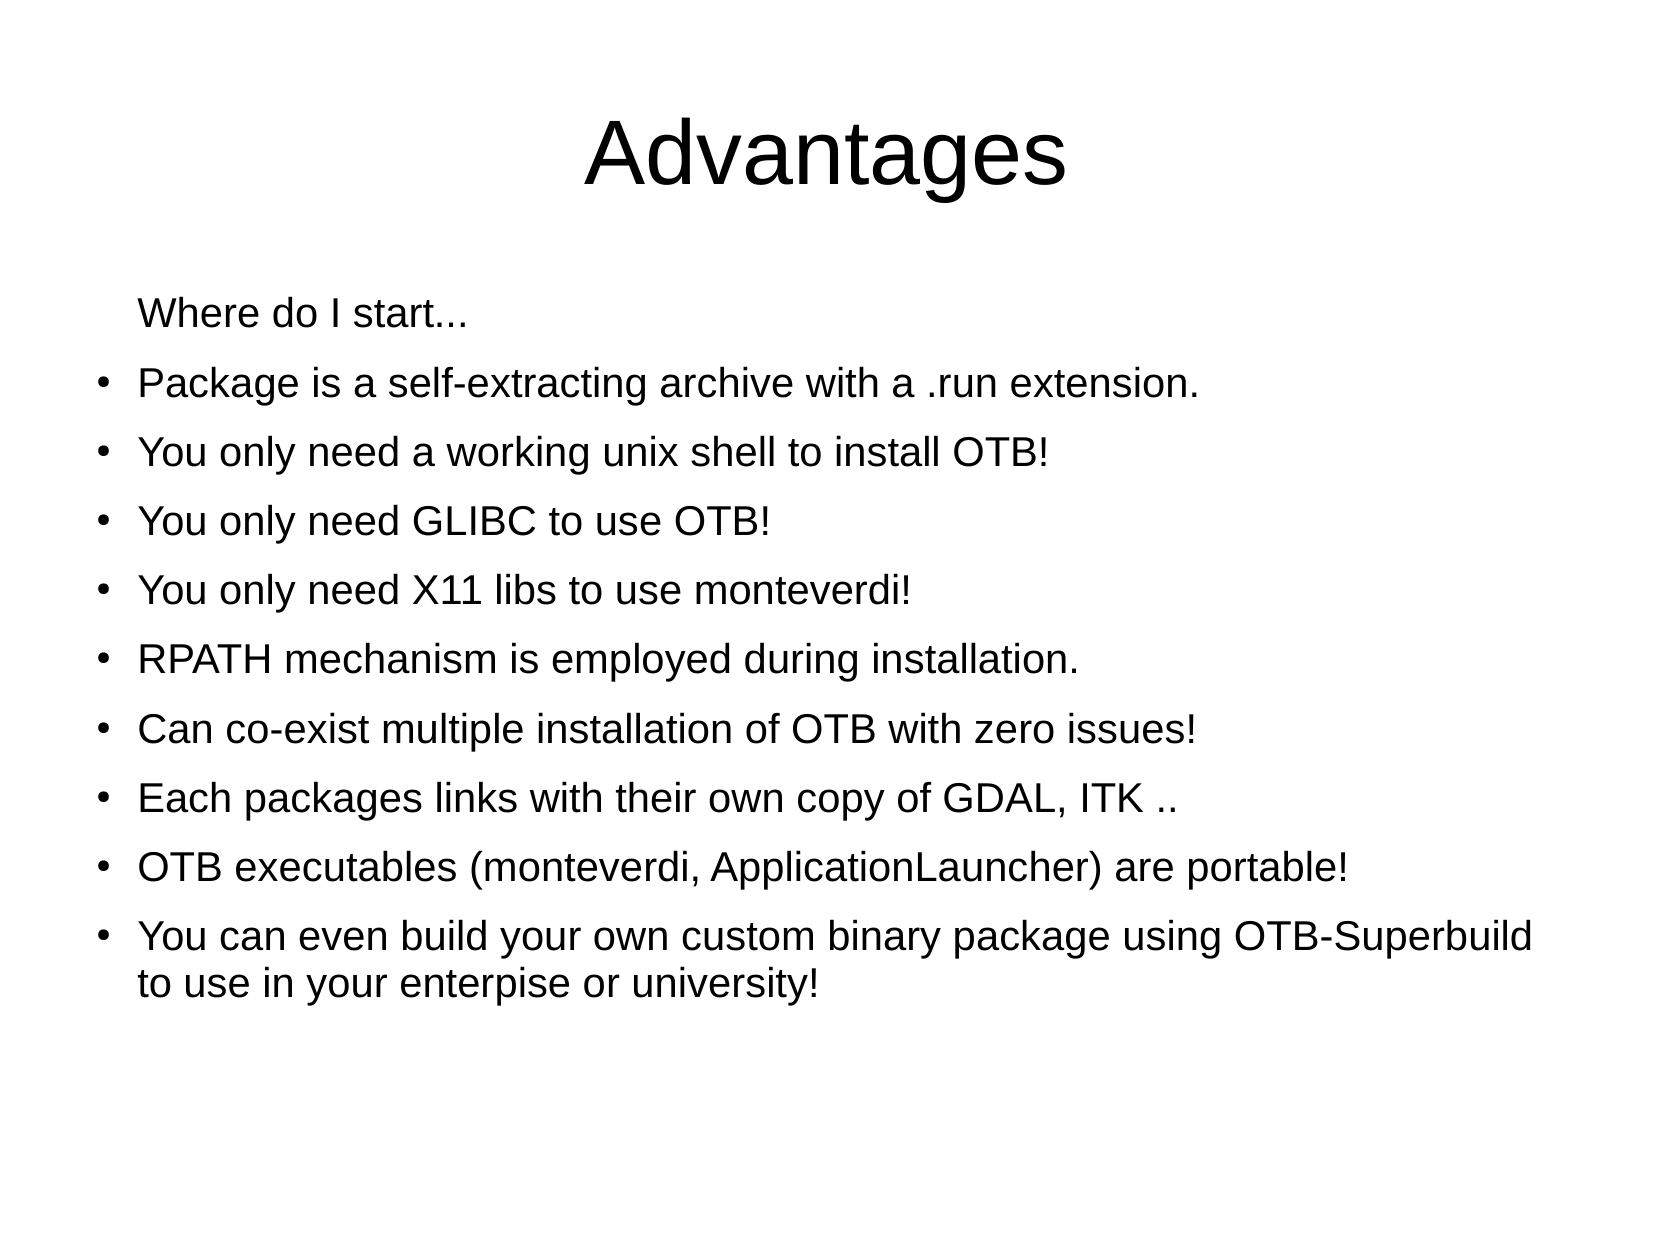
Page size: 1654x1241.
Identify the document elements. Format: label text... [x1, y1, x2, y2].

list Where do I start... Package is a self-extracting archive with a .run extension. You only need a working unix shell to install OTB! You only need GLIBC to use OTB! You only need X11 libs to use monteverdi! RPATH mechanism is employed during installation. Can co-exist multiple installation of OTB with zero issues! Each packages links with their own copy of GDAL, ITK .. OTB executables (monteverdi, ApplicationLauncher) are portable! You can even build your own custom binary package using OTB-Superbuild to use in your enterpise or university! [82, 290, 1571, 1010]
title Advantages [82, 49, 1571, 257]
